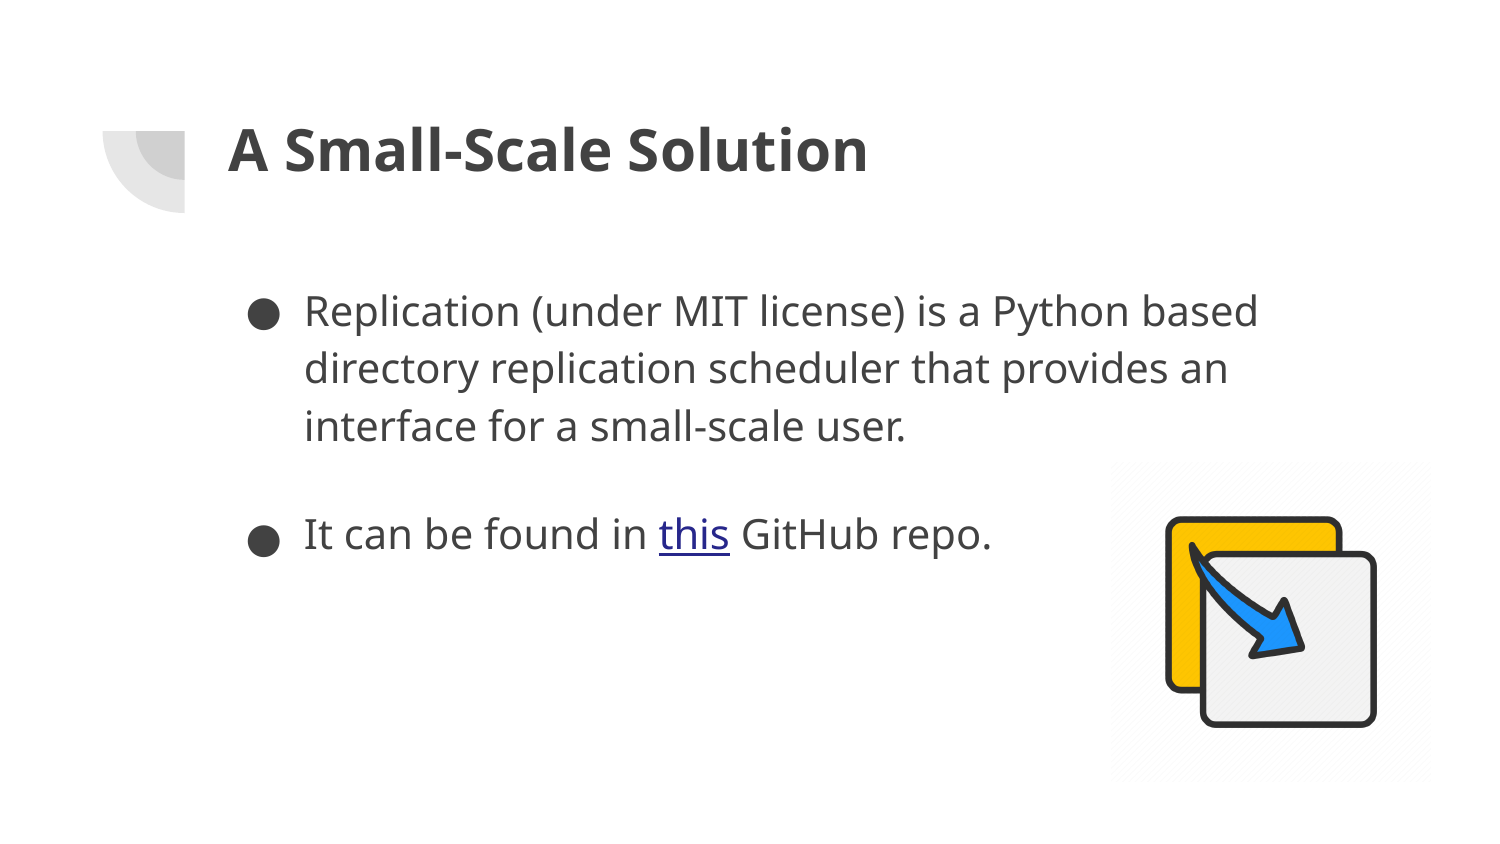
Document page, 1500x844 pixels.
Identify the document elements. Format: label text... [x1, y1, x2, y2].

picture [1111, 462, 1431, 782]
title A Small-Scale Solution [213, 98, 1368, 263]
list Replication (under MIT license) is a Python based directory replication scheduler that provides an interface for a small-scale user. It can be found in this GitHub repo. [213, 263, 1368, 768]
